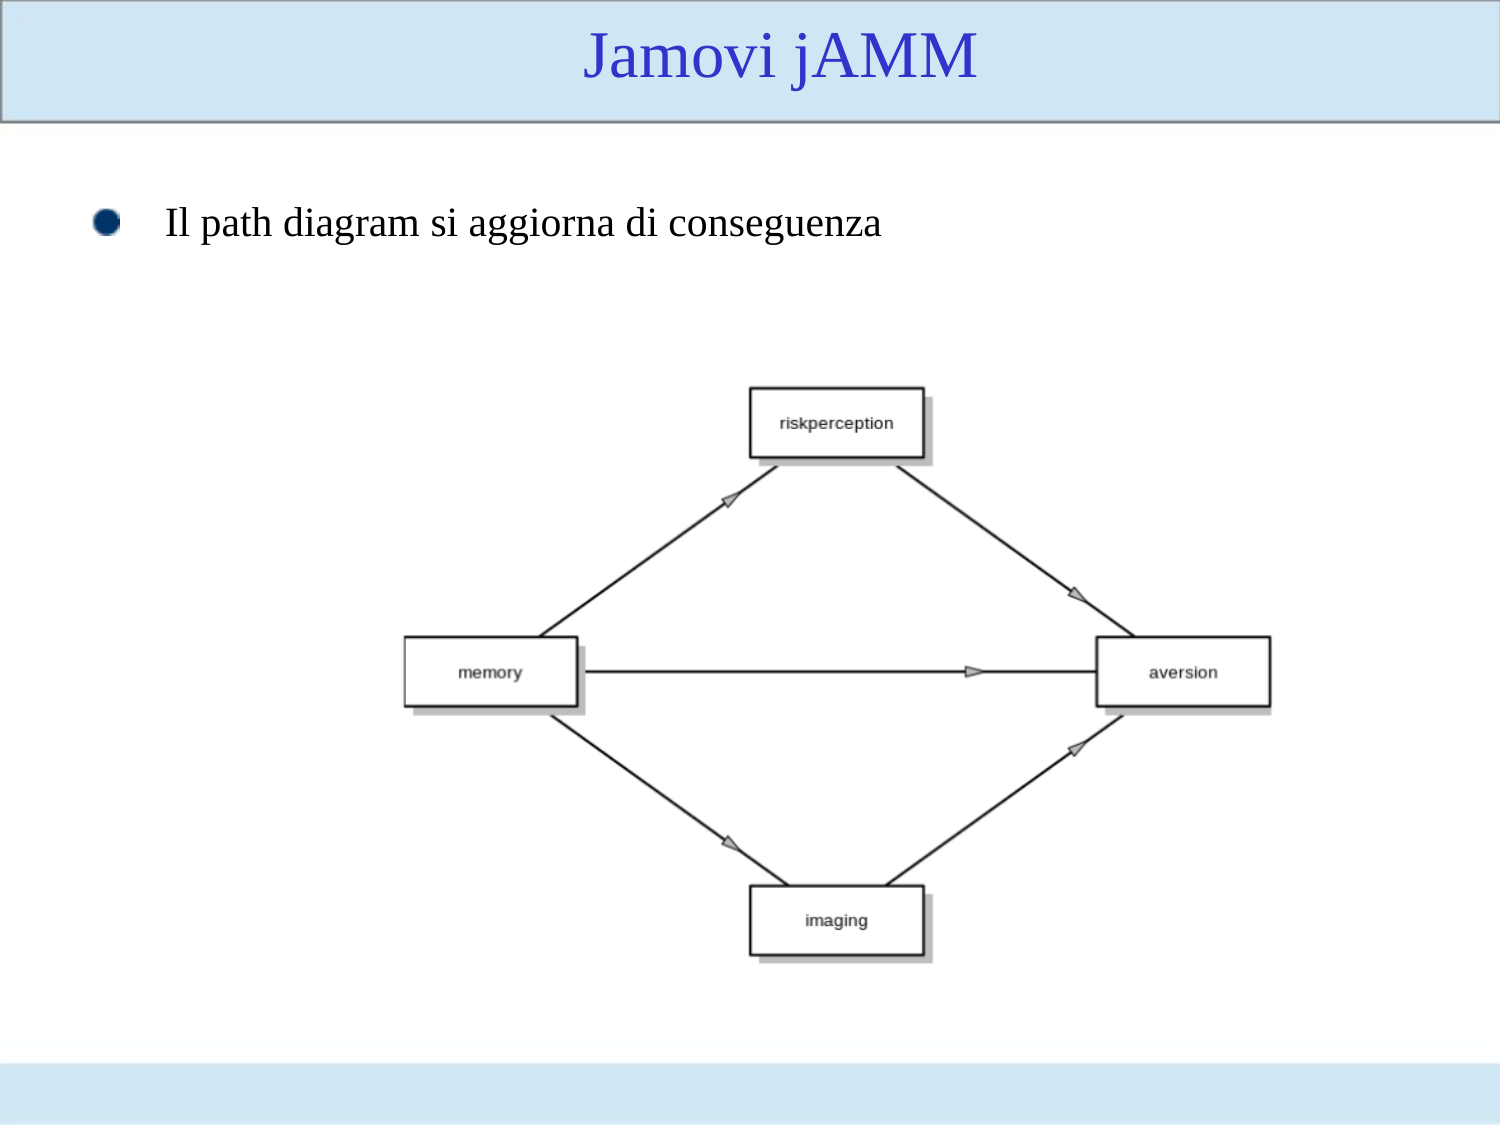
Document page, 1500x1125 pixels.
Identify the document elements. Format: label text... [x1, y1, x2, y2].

text_box Il path diagram si aggiorna di conseguenza [74, 187, 1413, 253]
title Jamovi jAMM [249, 3, 1313, 99]
picture [0, 0, 1500, 1125]
